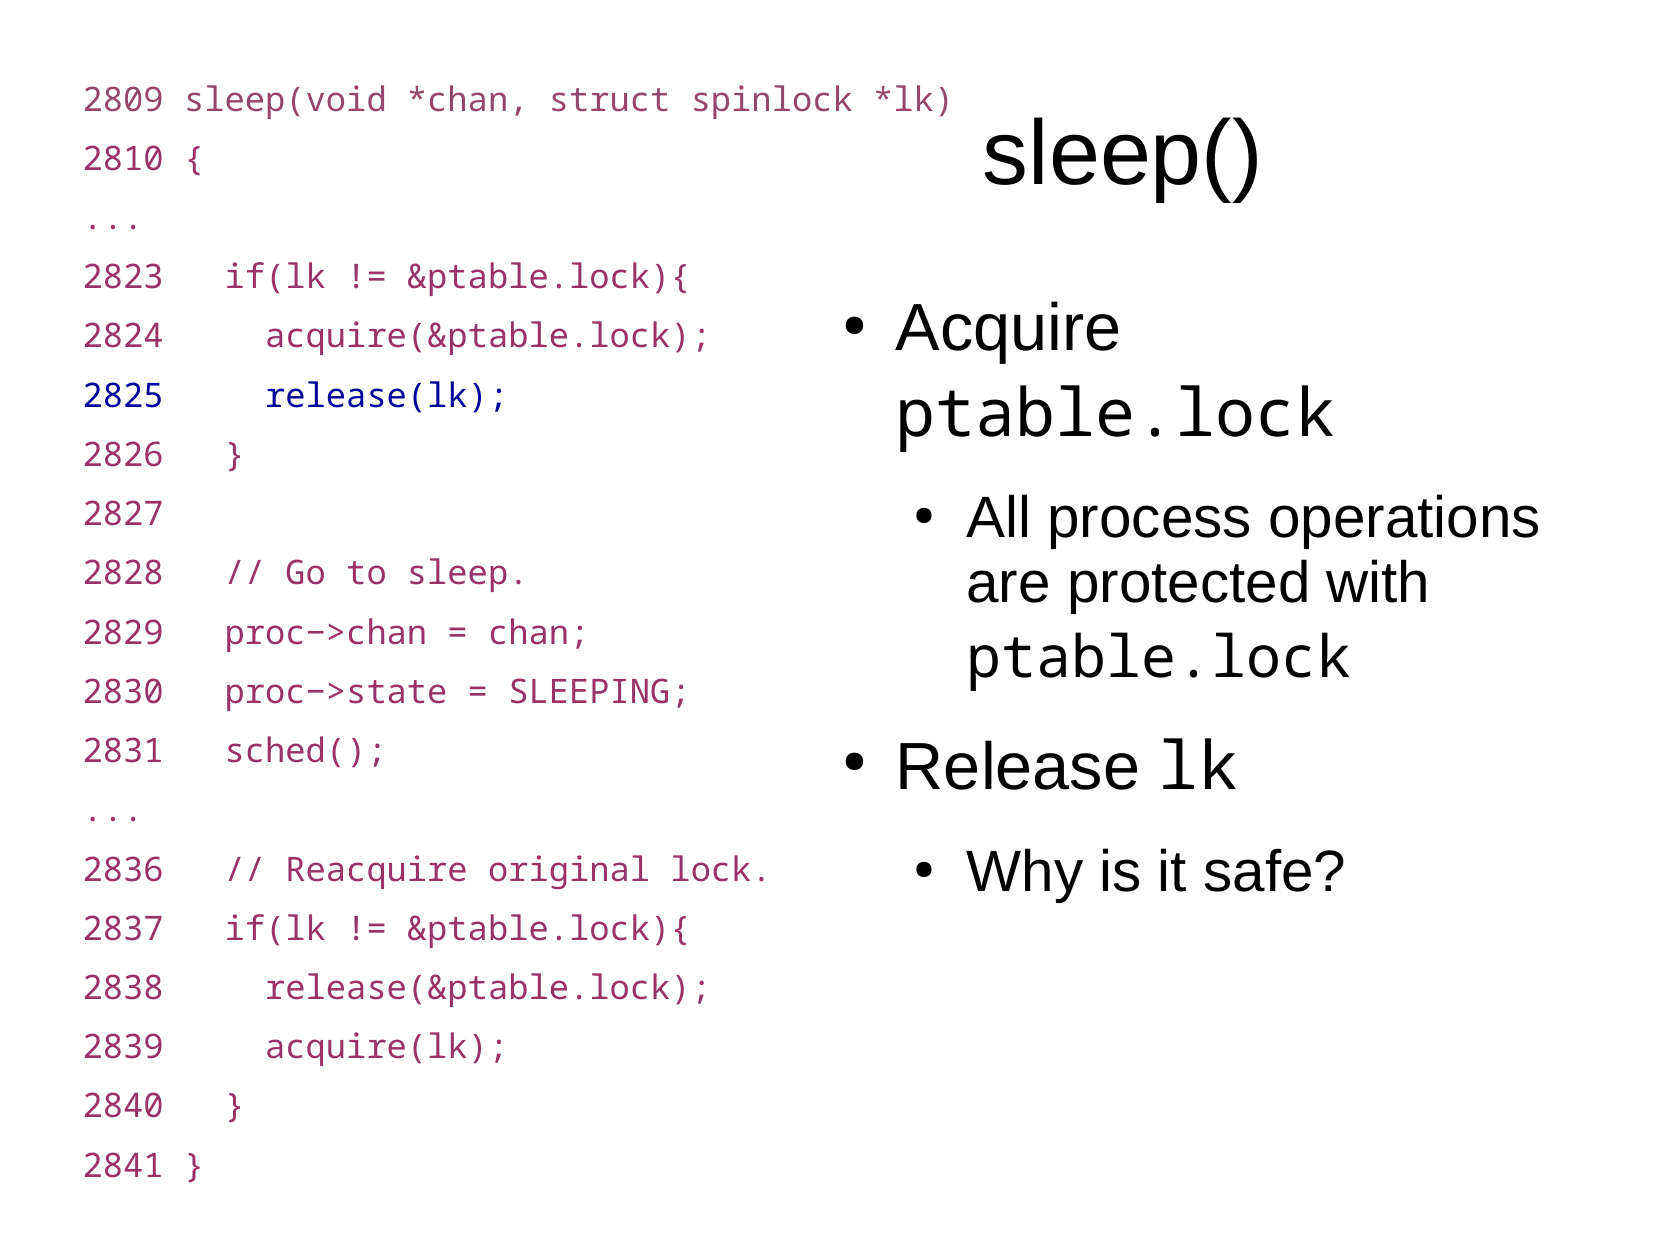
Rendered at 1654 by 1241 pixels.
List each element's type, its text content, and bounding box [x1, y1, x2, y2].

list 2809 sleep(void *chan, struct spinlock *lk) 2810 { ... 2823 if(lk != &ptable.lock){ 2824 acquire(&ptable.lock); 2825 release(lk); 2826 } 2827 2828 // Go to sleep. 2829 proc−>chan = chan; 2830 proc−>state = SLEEPING; 2831 sched(); ... 2836 // Reacquire original lock. 2837 if(lk != &ptable.lock){ 2838 release(&ptable.lock); 2839 acquire(lk); 2840 } 2841 } [82, 75, 976, 1201]
list Acquire ptable.lock All process operations are protected with ptable.lock Release lk Why is it safe? [825, 290, 1571, 1010]
title sleep() [675, 49, 1571, 257]
